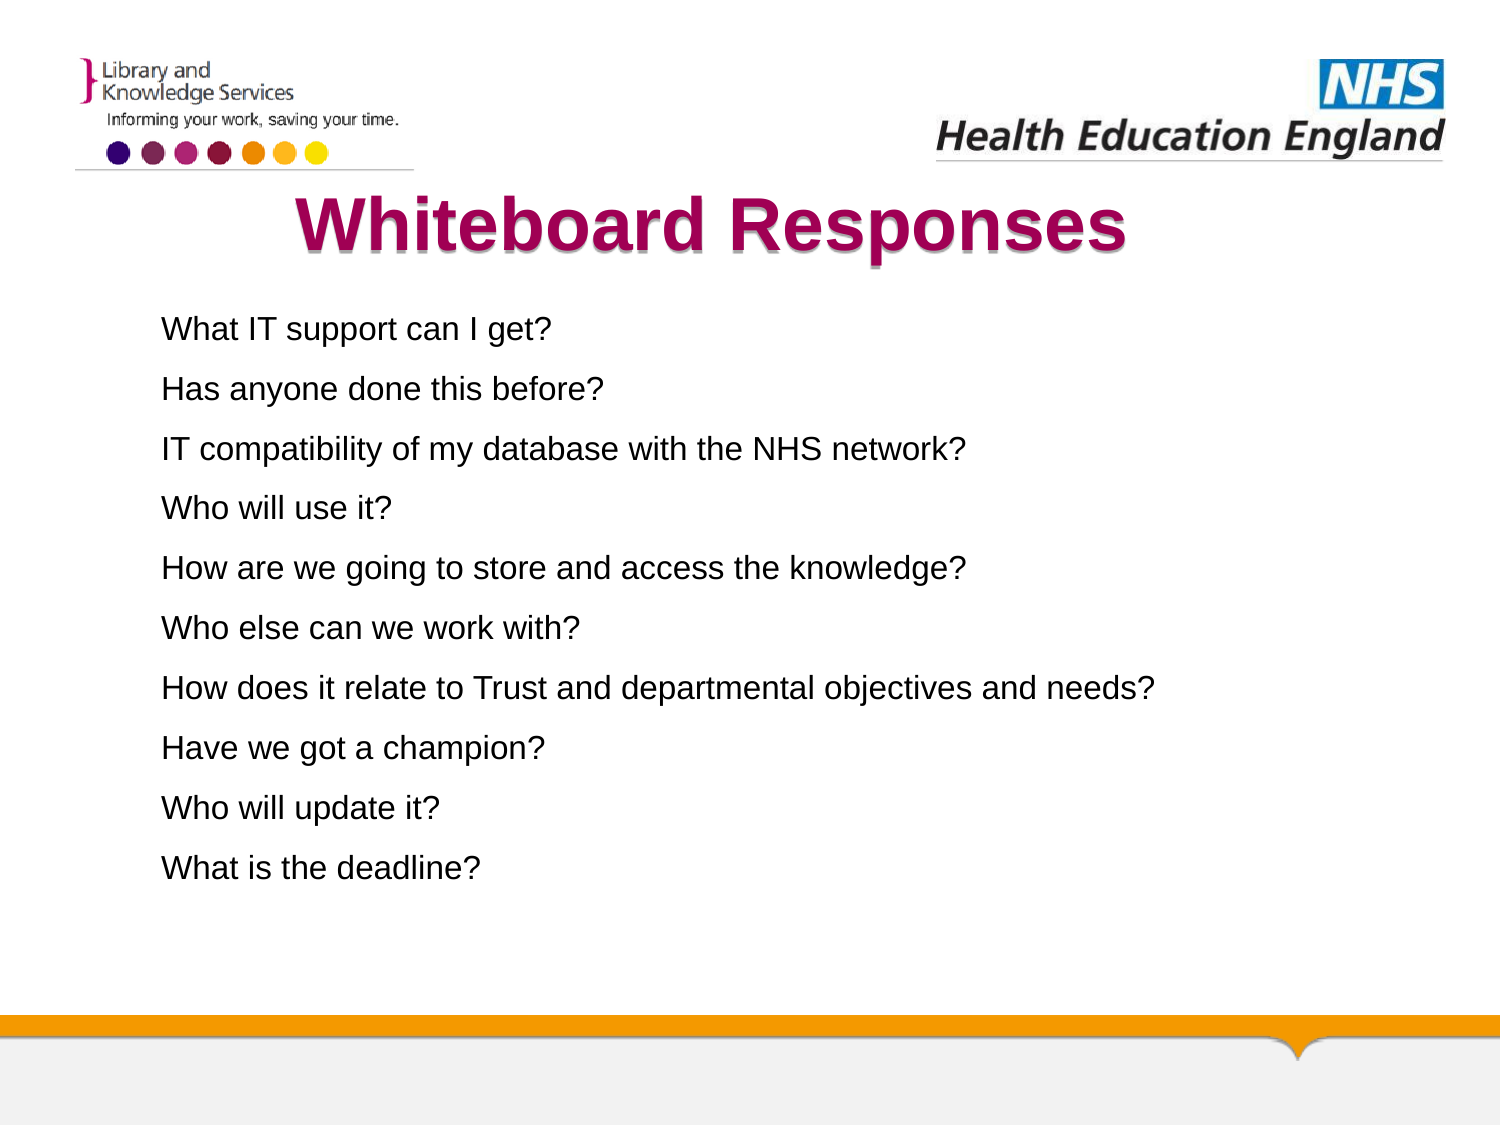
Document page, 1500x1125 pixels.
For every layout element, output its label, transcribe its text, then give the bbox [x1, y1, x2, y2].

title Whiteboard Responses [56, 168, 1430, 280]
text_box What IT support can I get? Has anyone done this before? IT compatibility of my database with the NHS network? Who will use it? How are we going to store and access the knowledge? Who else can we work with? How does it relate to Trust and departmental objectives and needs? Have we got a champion? Who will update it? What is the deadline? [145, 279, 1340, 947]
picture [75, 54, 416, 169]
